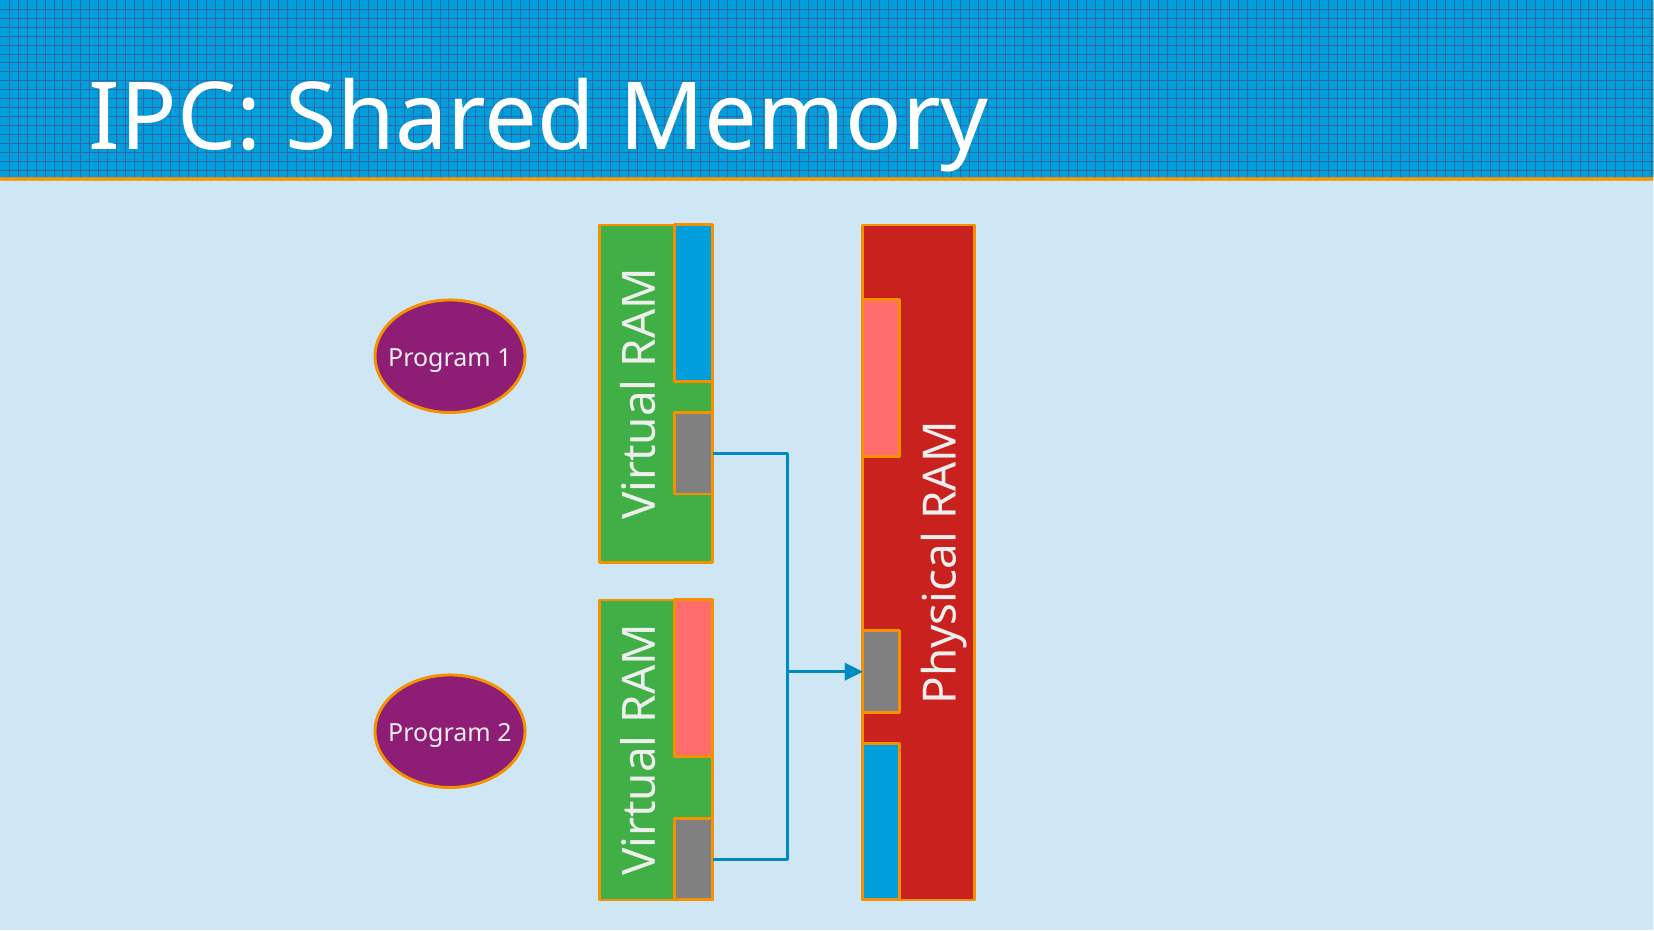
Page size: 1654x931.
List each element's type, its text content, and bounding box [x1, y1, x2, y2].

text_box [862, 743, 900, 900]
text_box [674, 599, 713, 757]
text_box [862, 299, 900, 457]
text_box Program 1 [375, 299, 526, 413]
title IPC: Shared Memory [88, 14, 1565, 178]
text_box Virtual RAM [599, 600, 713, 901]
text_box Program 2 [375, 674, 526, 788]
text_box [862, 630, 900, 713]
text_box [674, 818, 713, 900]
text_box [674, 224, 713, 382]
text_box [674, 412, 713, 494]
text_box Physical RAM [862, 225, 975, 901]
text_box Virtual RAM [599, 225, 713, 563]
